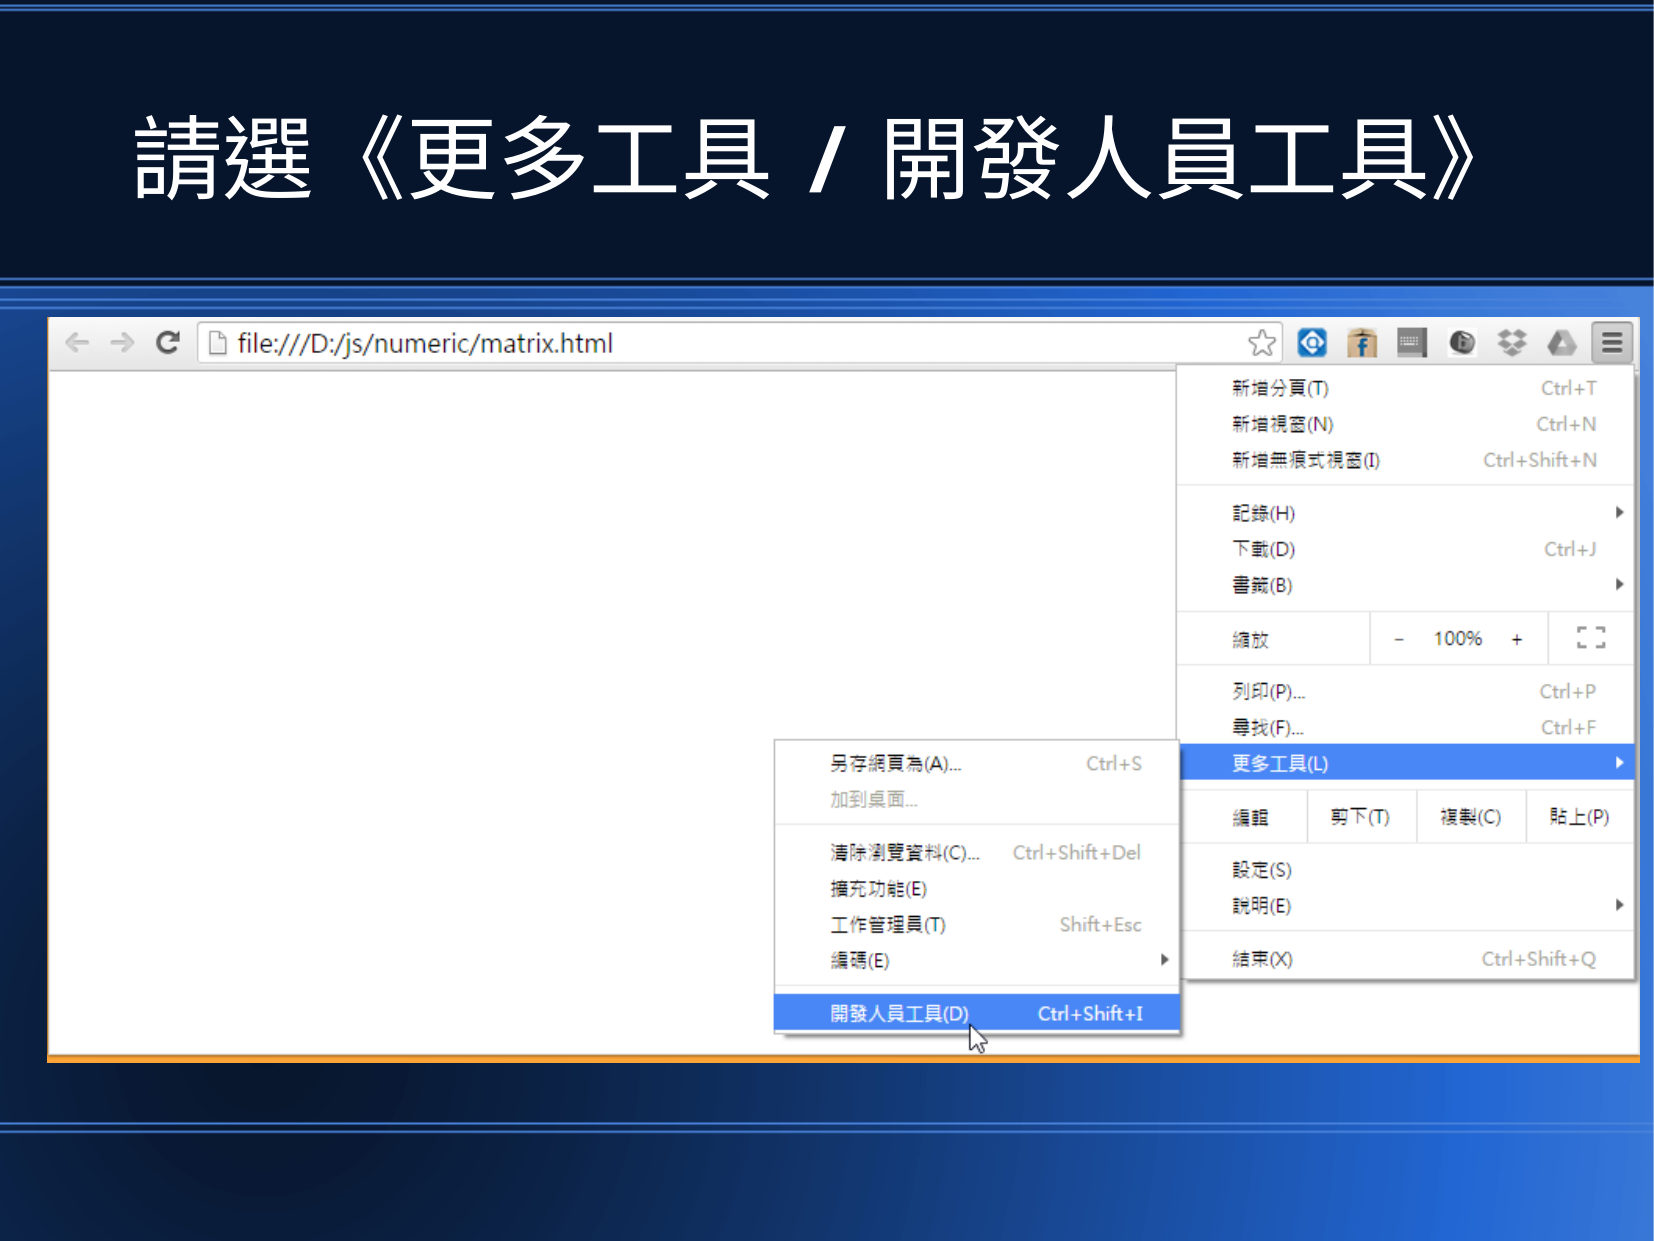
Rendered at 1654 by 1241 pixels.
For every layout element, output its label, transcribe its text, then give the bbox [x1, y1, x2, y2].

title 請選《更多工具/開發人員工具》 [82, 49, 1571, 257]
picture [0, 0, 1654, 1241]
